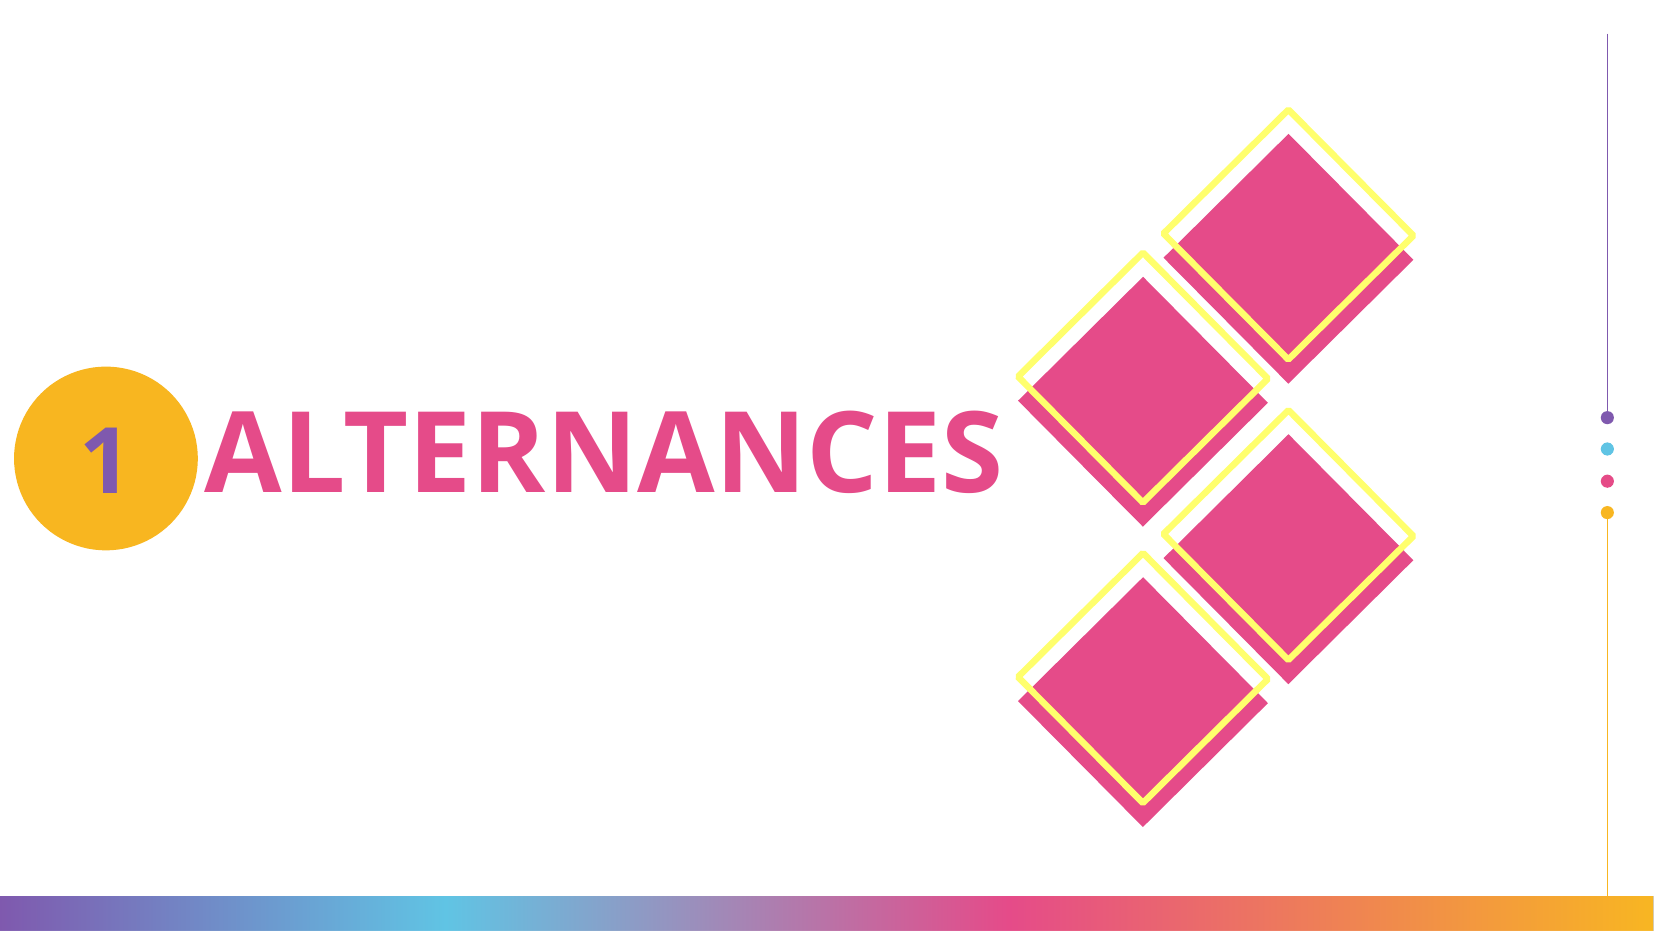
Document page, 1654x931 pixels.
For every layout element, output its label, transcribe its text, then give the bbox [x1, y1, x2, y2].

picture [0, 896, 1654, 931]
text_box 1 [14, 366, 196, 551]
title ALTERNANCES [196, 295, 1004, 602]
